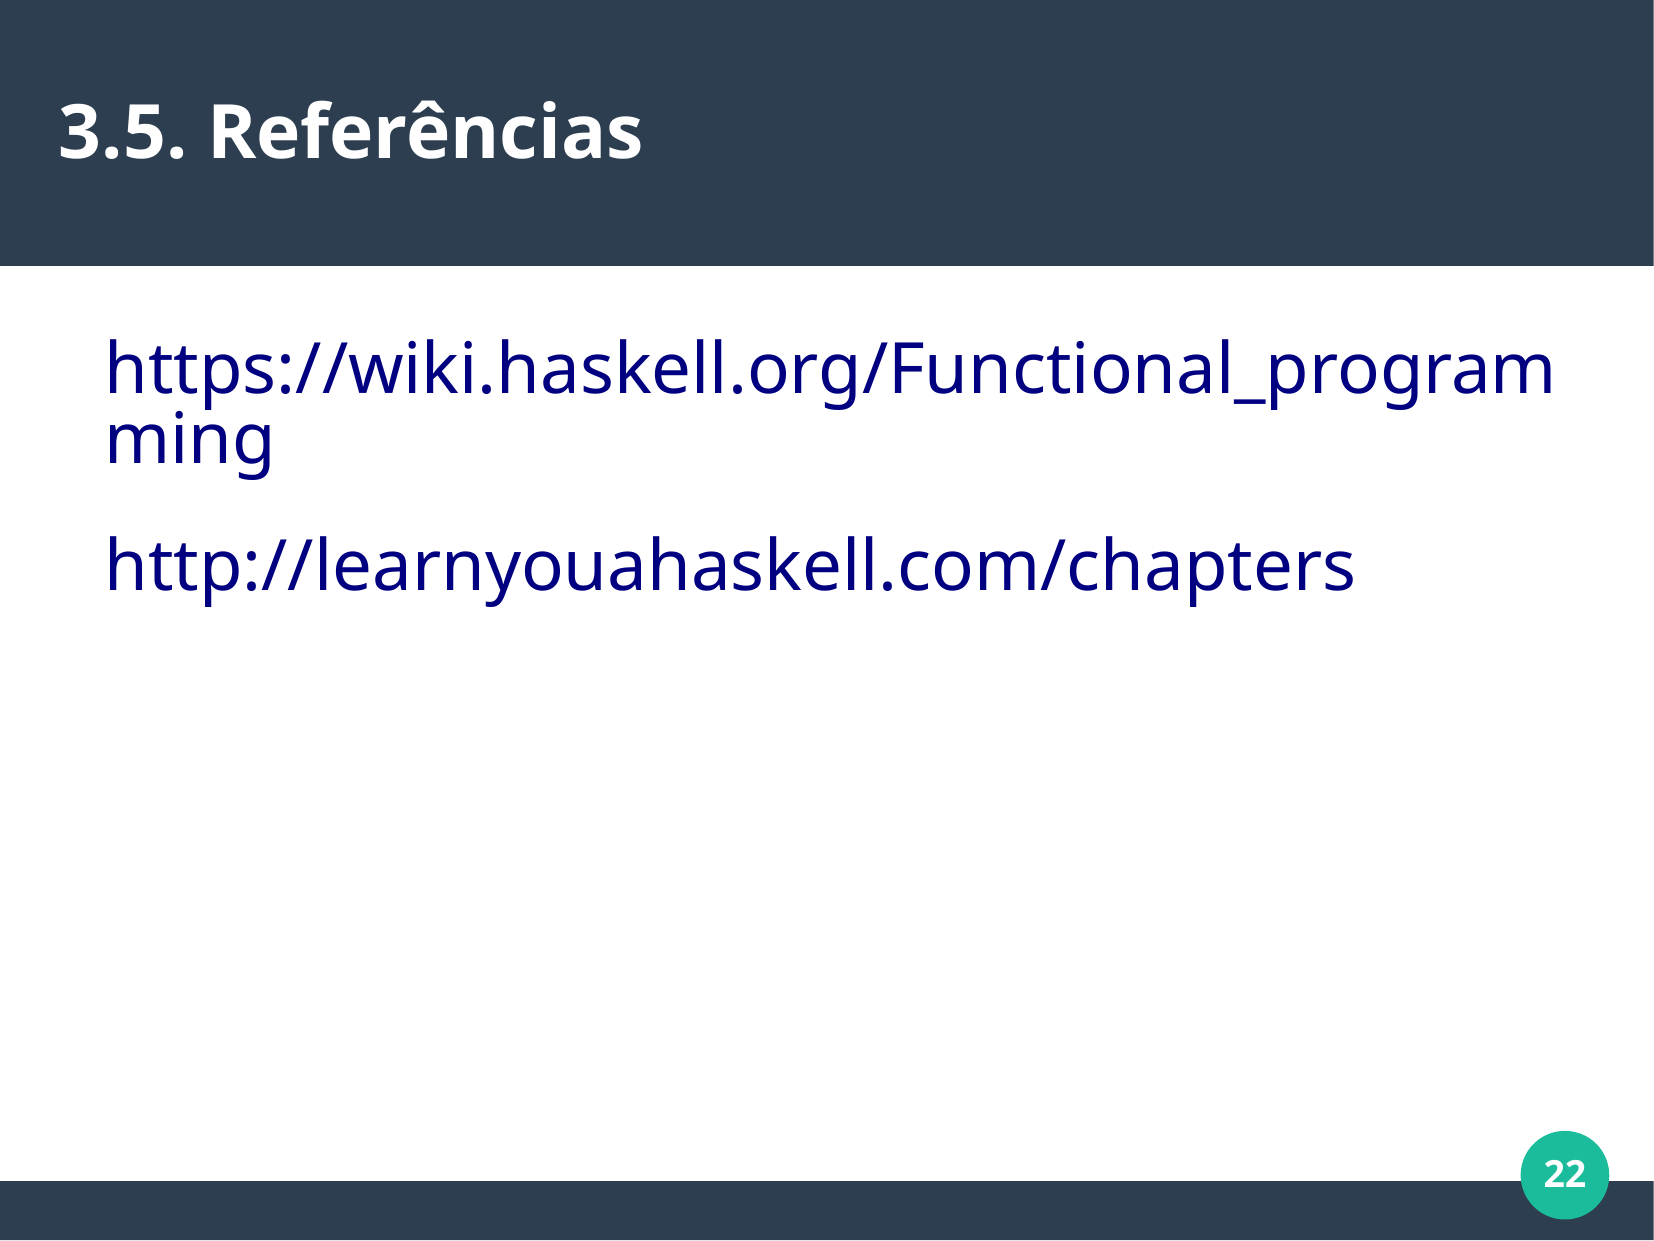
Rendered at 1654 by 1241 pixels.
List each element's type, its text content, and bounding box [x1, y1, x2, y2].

list https://wiki.haskell.org/Functional_programming http://learnyouahaskell.com/chapters [33, 322, 1570, 1150]
text_box <número> [1505, 1116, 1625, 1235]
title 3.5. Referências [59, 49, 1595, 207]
